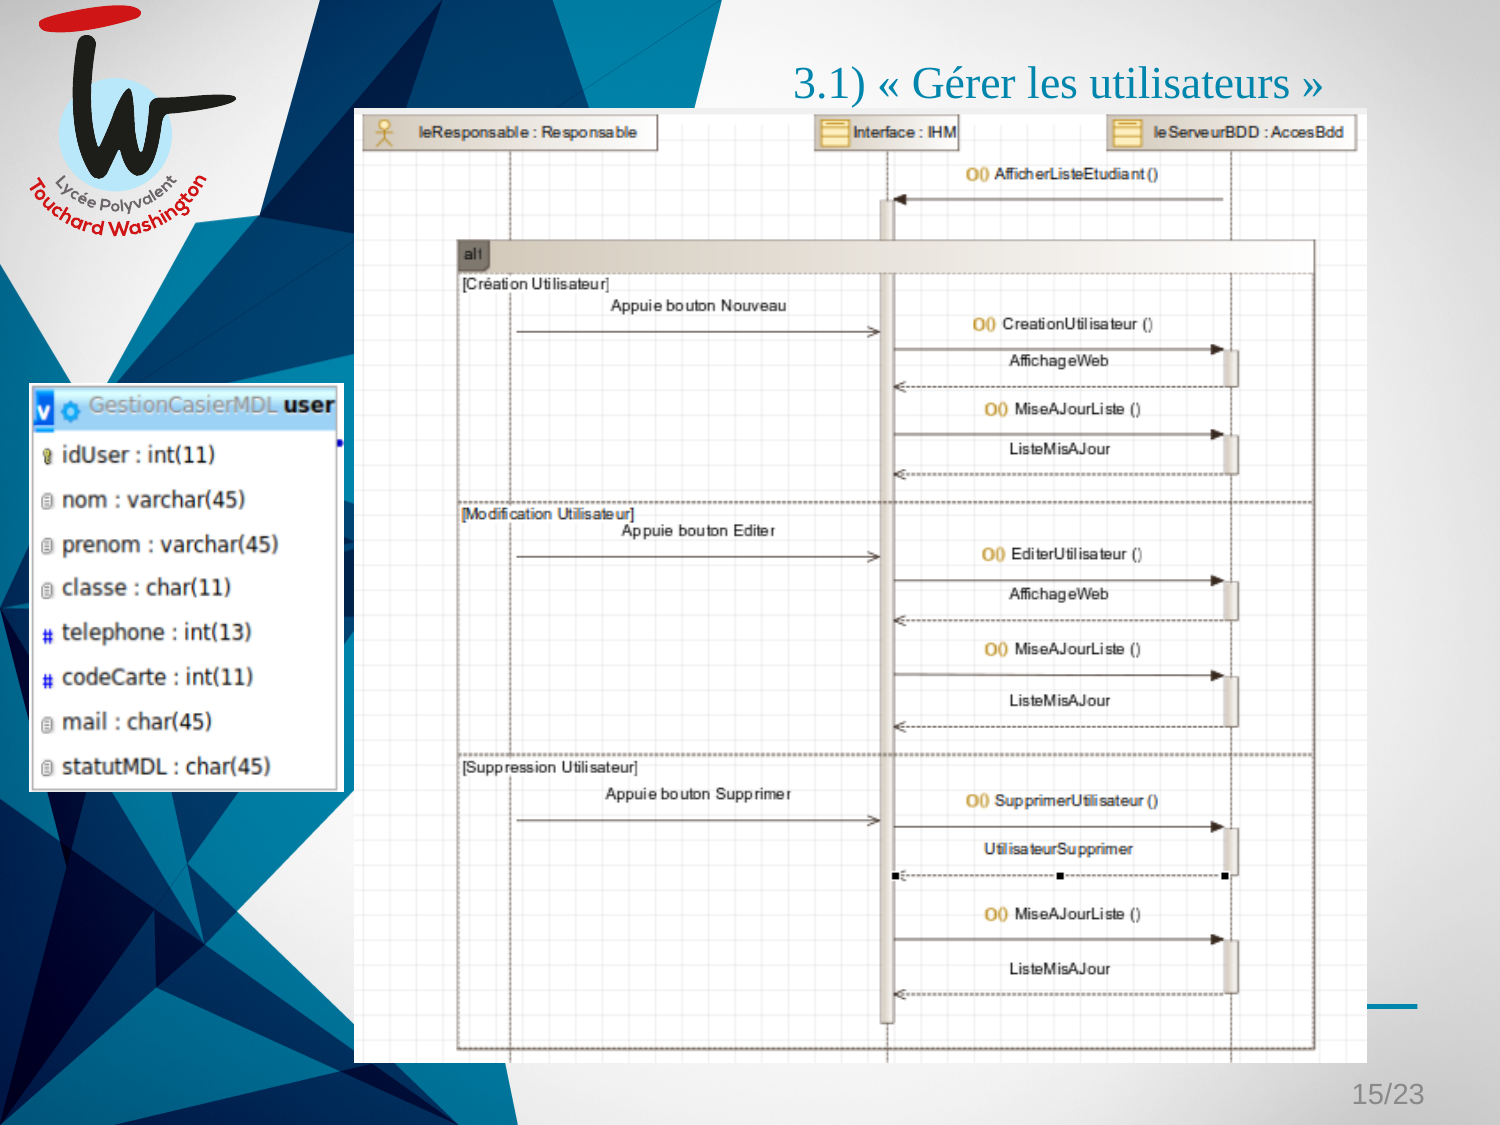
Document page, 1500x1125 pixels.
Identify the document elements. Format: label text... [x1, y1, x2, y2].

title 3.1) « Gérer les utilisateurs » [701, 0, 1418, 178]
picture [0, 0, 1500, 1125]
